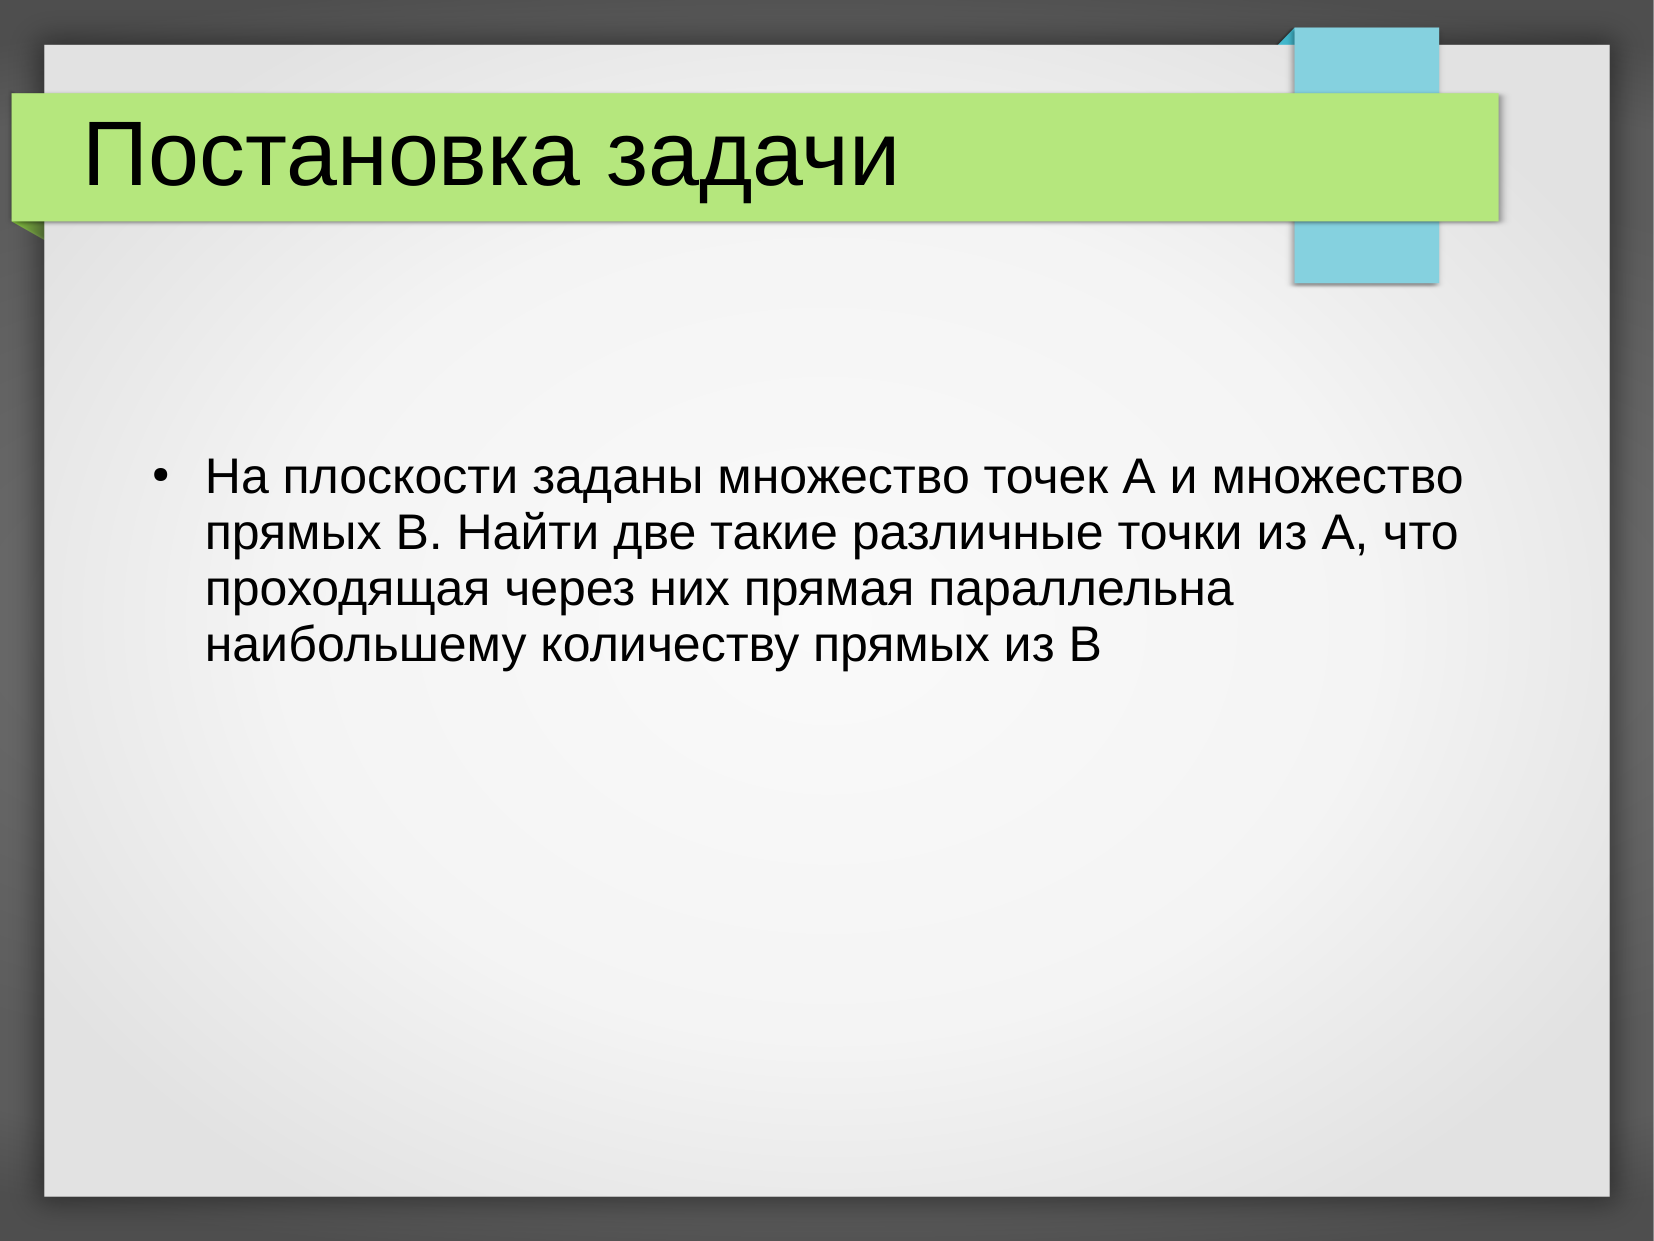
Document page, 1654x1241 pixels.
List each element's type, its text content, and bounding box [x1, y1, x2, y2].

list На плоскости заданы множество точек А и множество прямых В. Найти две такие различные точки из А, что проходящая через них прямая параллельна наибольшему количеству прямых из В [59, 448, 1548, 1169]
title Постановка задачи [82, 94, 1264, 213]
picture [0, 0, 1654, 1241]
